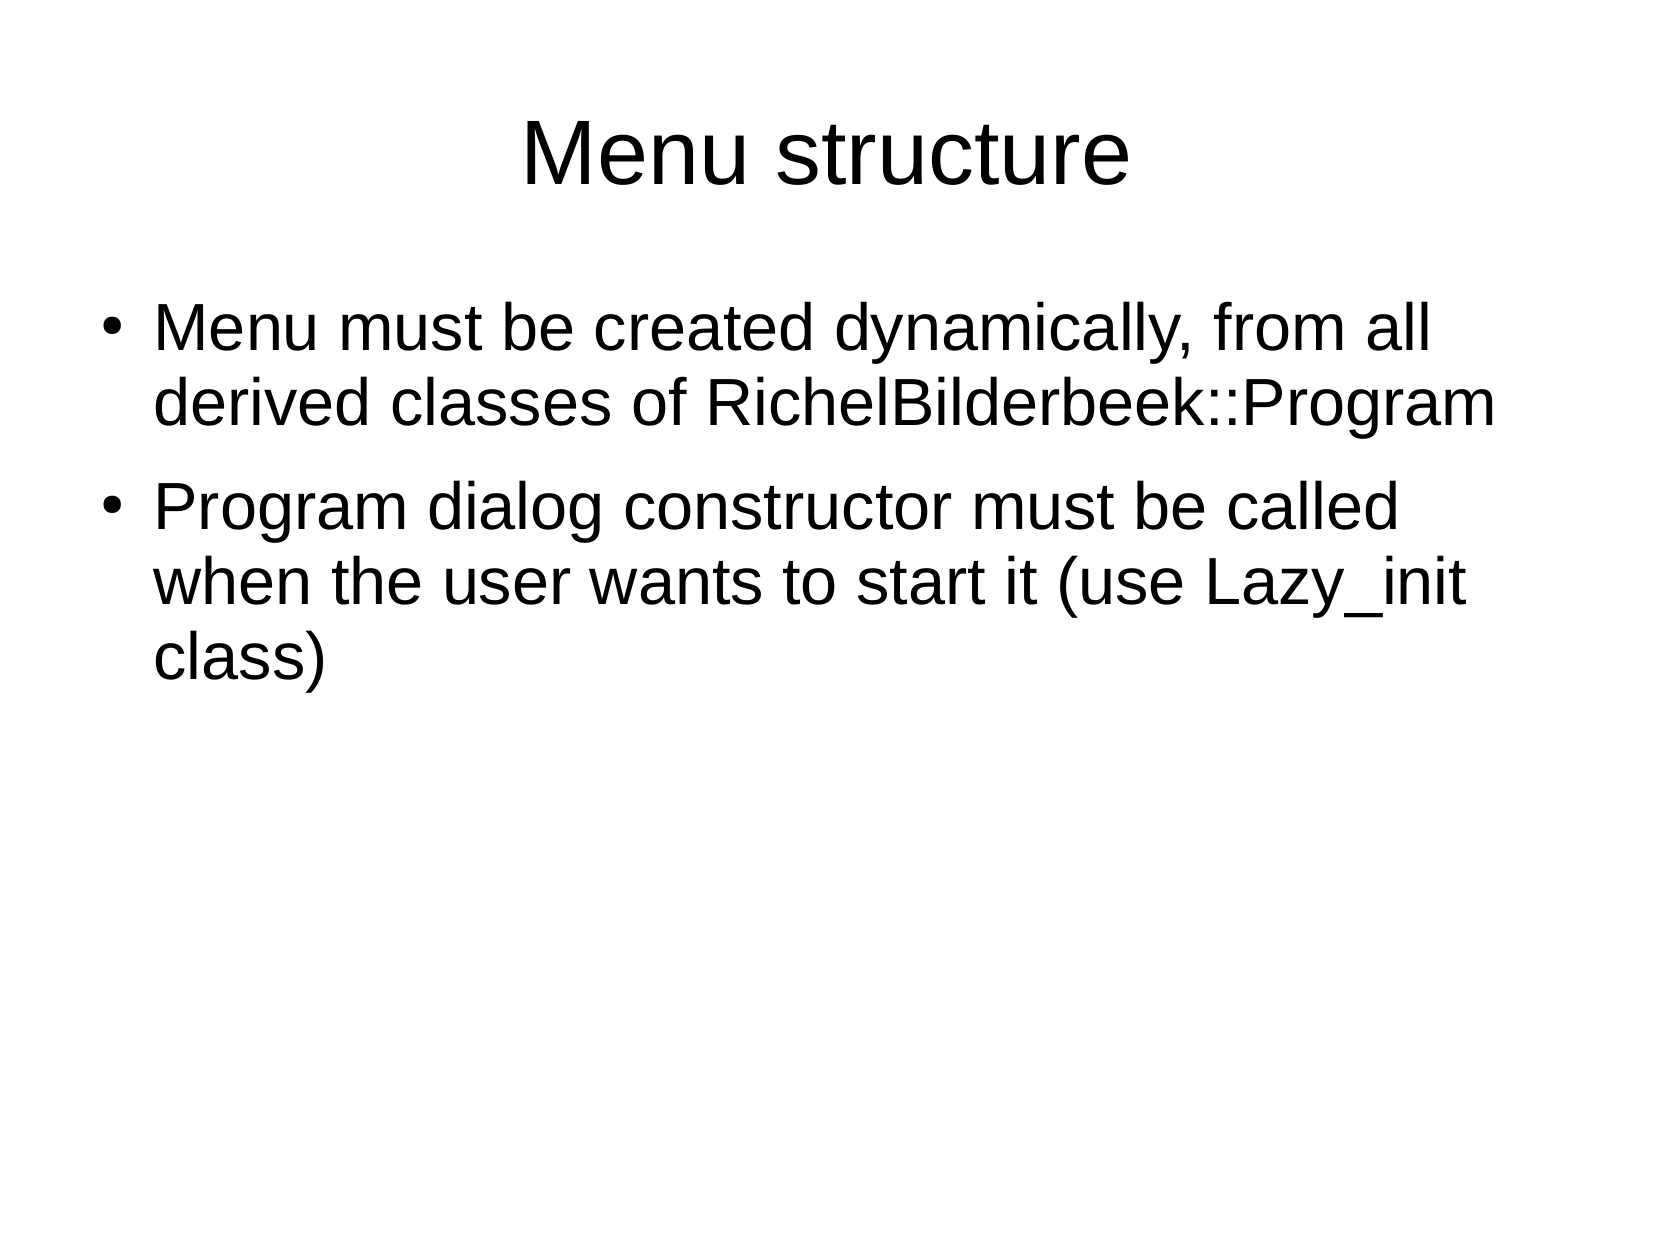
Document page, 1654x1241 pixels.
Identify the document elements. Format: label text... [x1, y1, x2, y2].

title Menu structure [82, 49, 1571, 257]
list Menu must be created dynamically, from all derived classes of RichelBilderbeek::Program Program dialog constructor must be called when the user wants to start it (use Lazy_init class) [82, 290, 1571, 1109]
